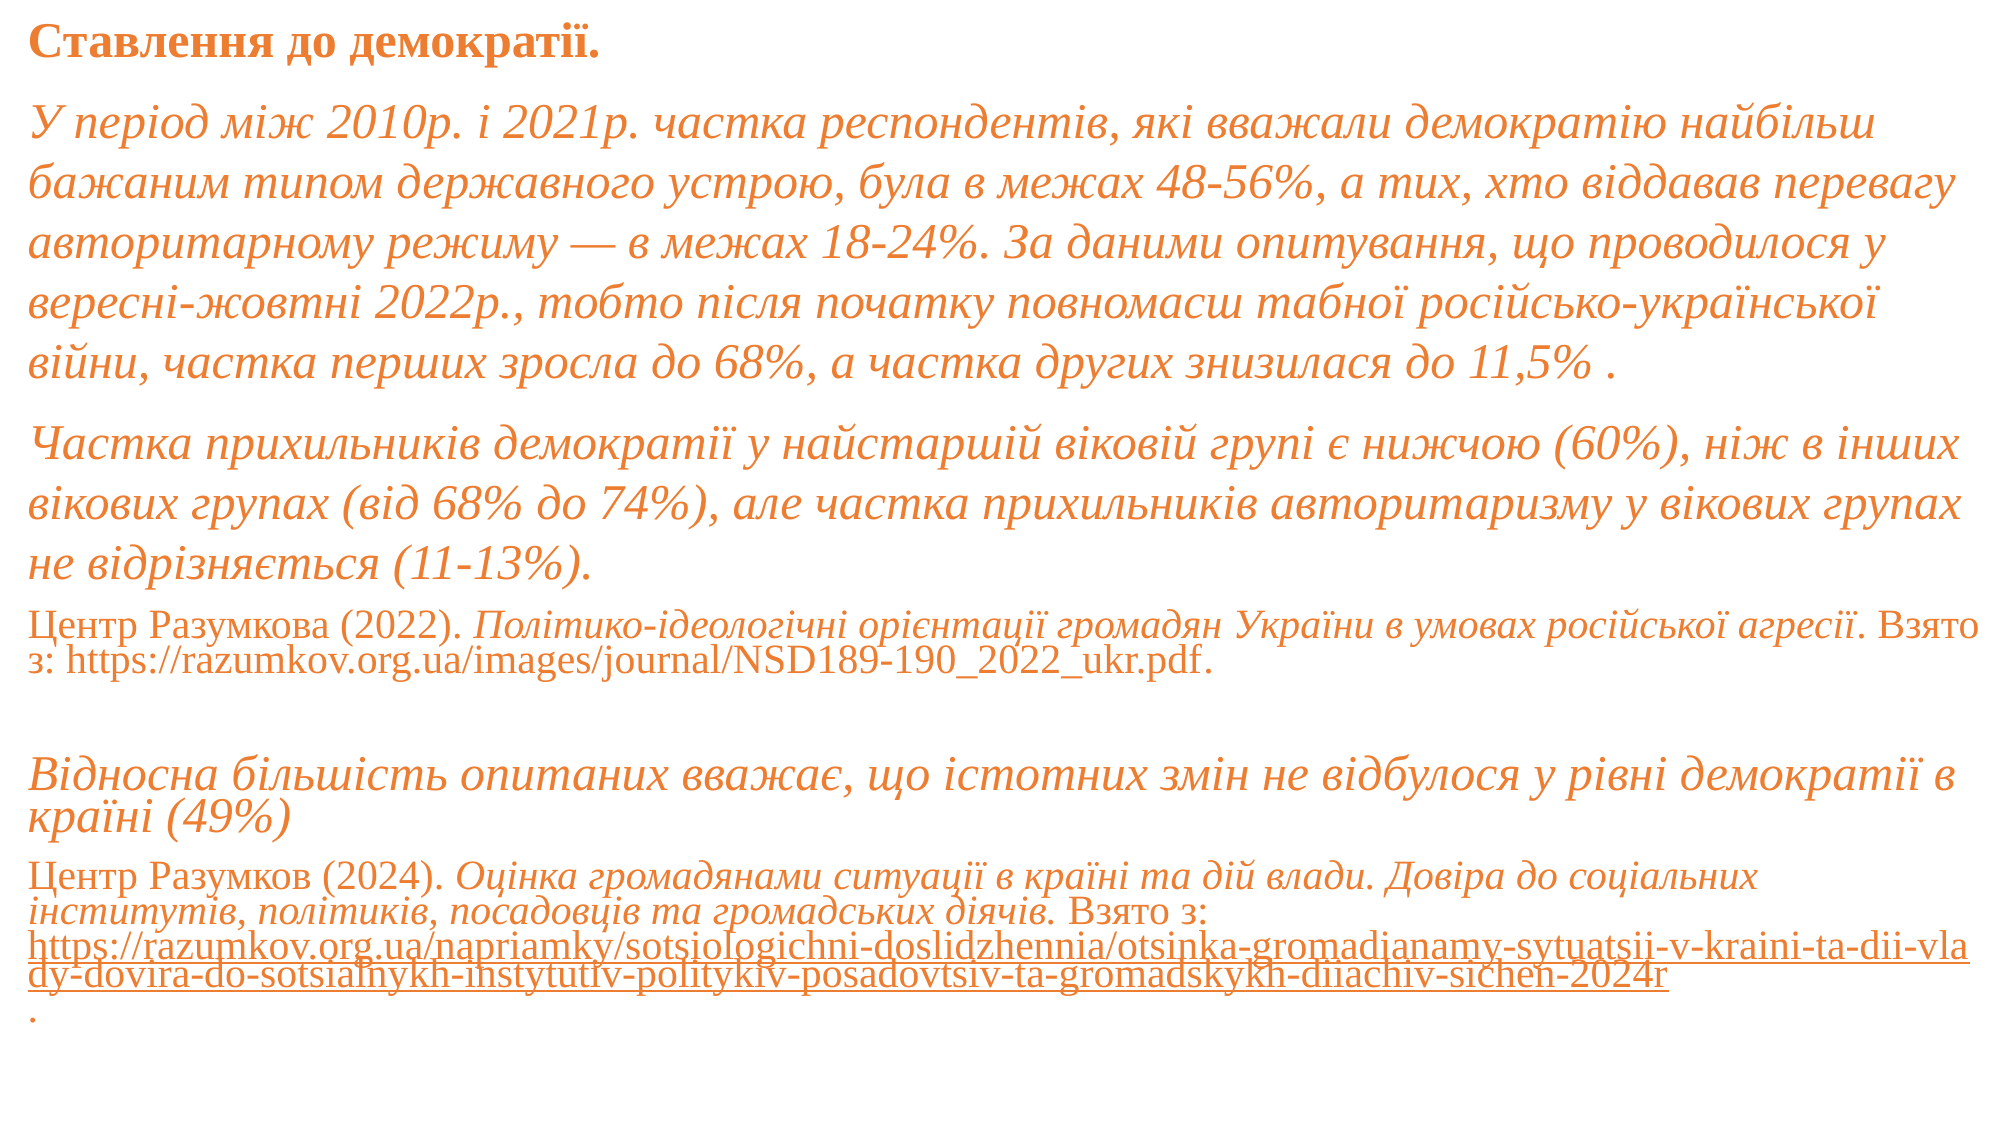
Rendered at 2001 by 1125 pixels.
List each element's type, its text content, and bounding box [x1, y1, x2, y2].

list Ставлення до демократії. У період між 2010р. і 2021р. частка респондентів, які вважали демократію найбільш бажаним типом державного устрою, була в межах 48-56%, а тих, хто віддавав перевагу авторитарному режиму — в межах 18-24%. За даними опитування, що проводилося у вересні-жовтні 2022р., тобто після початку повномасш табної російсько-української війни, частка перших зросла до 68%, а частка других знизилася до 11,5% . Частка прихильників демократії у найстаршій віковій групі є нижчою (60%), ніж в інших вікових групах (від 68% до 74%), але частка прихильників авторитаризму у вікових групах не відрізняється (11-13%). Центр Разумкова (2022). Політико-ідеологічні орієнтації громадян України в умовах російської агресії. Взято з: https://razumkov.org.ua/images/journal/NSD189-190_2022_ukr.pdf. Відносна більшість опитаних вважає, що істотних змін не відбулося у рівні демократії в країні (49%) Центр Разумков (2024). Оцінка громадянами ситуації в країні та дій влади. Довіра до соціальних інститутів, політиків, посадовців та громадських діячів. Взято з: https://razumkov.org.ua/napriamky/sotsiologichni-doslidzhennia/otsinka-gromadianamy-sytuatsii-v-kraini-ta-dii-vlady-dovira-do-sotsialnykh-instytutiv-politykiv-posadovtsiv-ta-gromadskykh-diiachiv-sichen-2024r. [12, 0, 2000, 1111]
